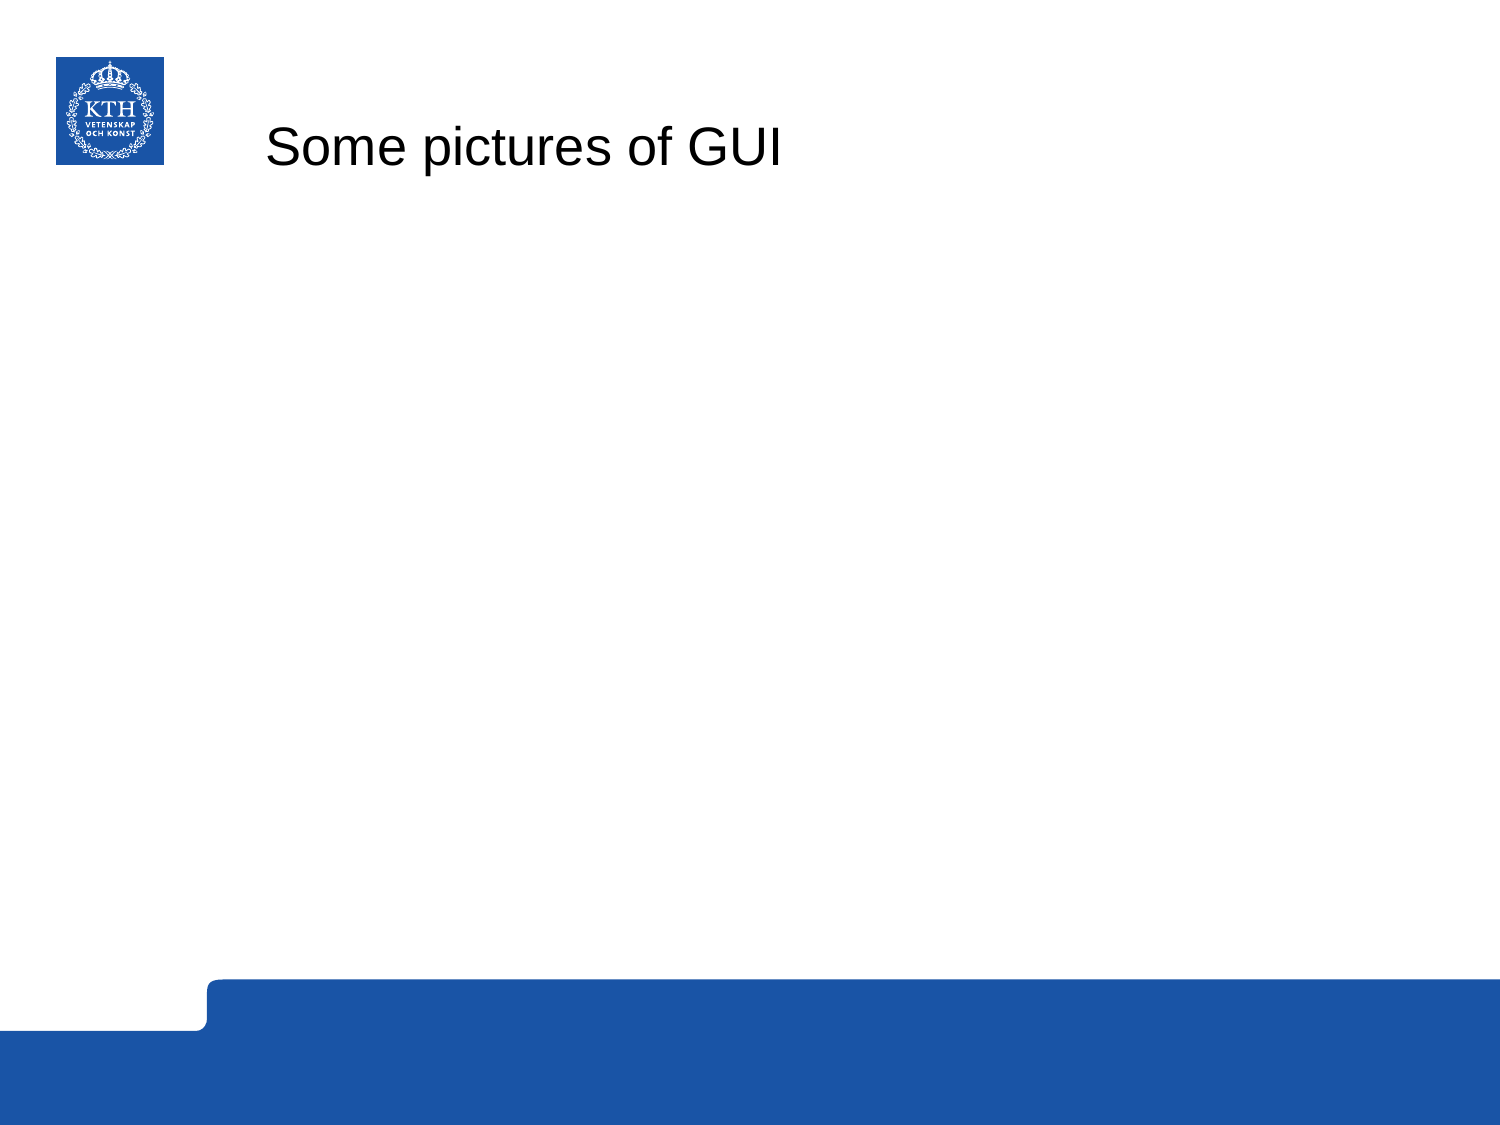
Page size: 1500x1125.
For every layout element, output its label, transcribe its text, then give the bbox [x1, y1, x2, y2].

title Some pictures of GUI [265, 66, 1404, 177]
